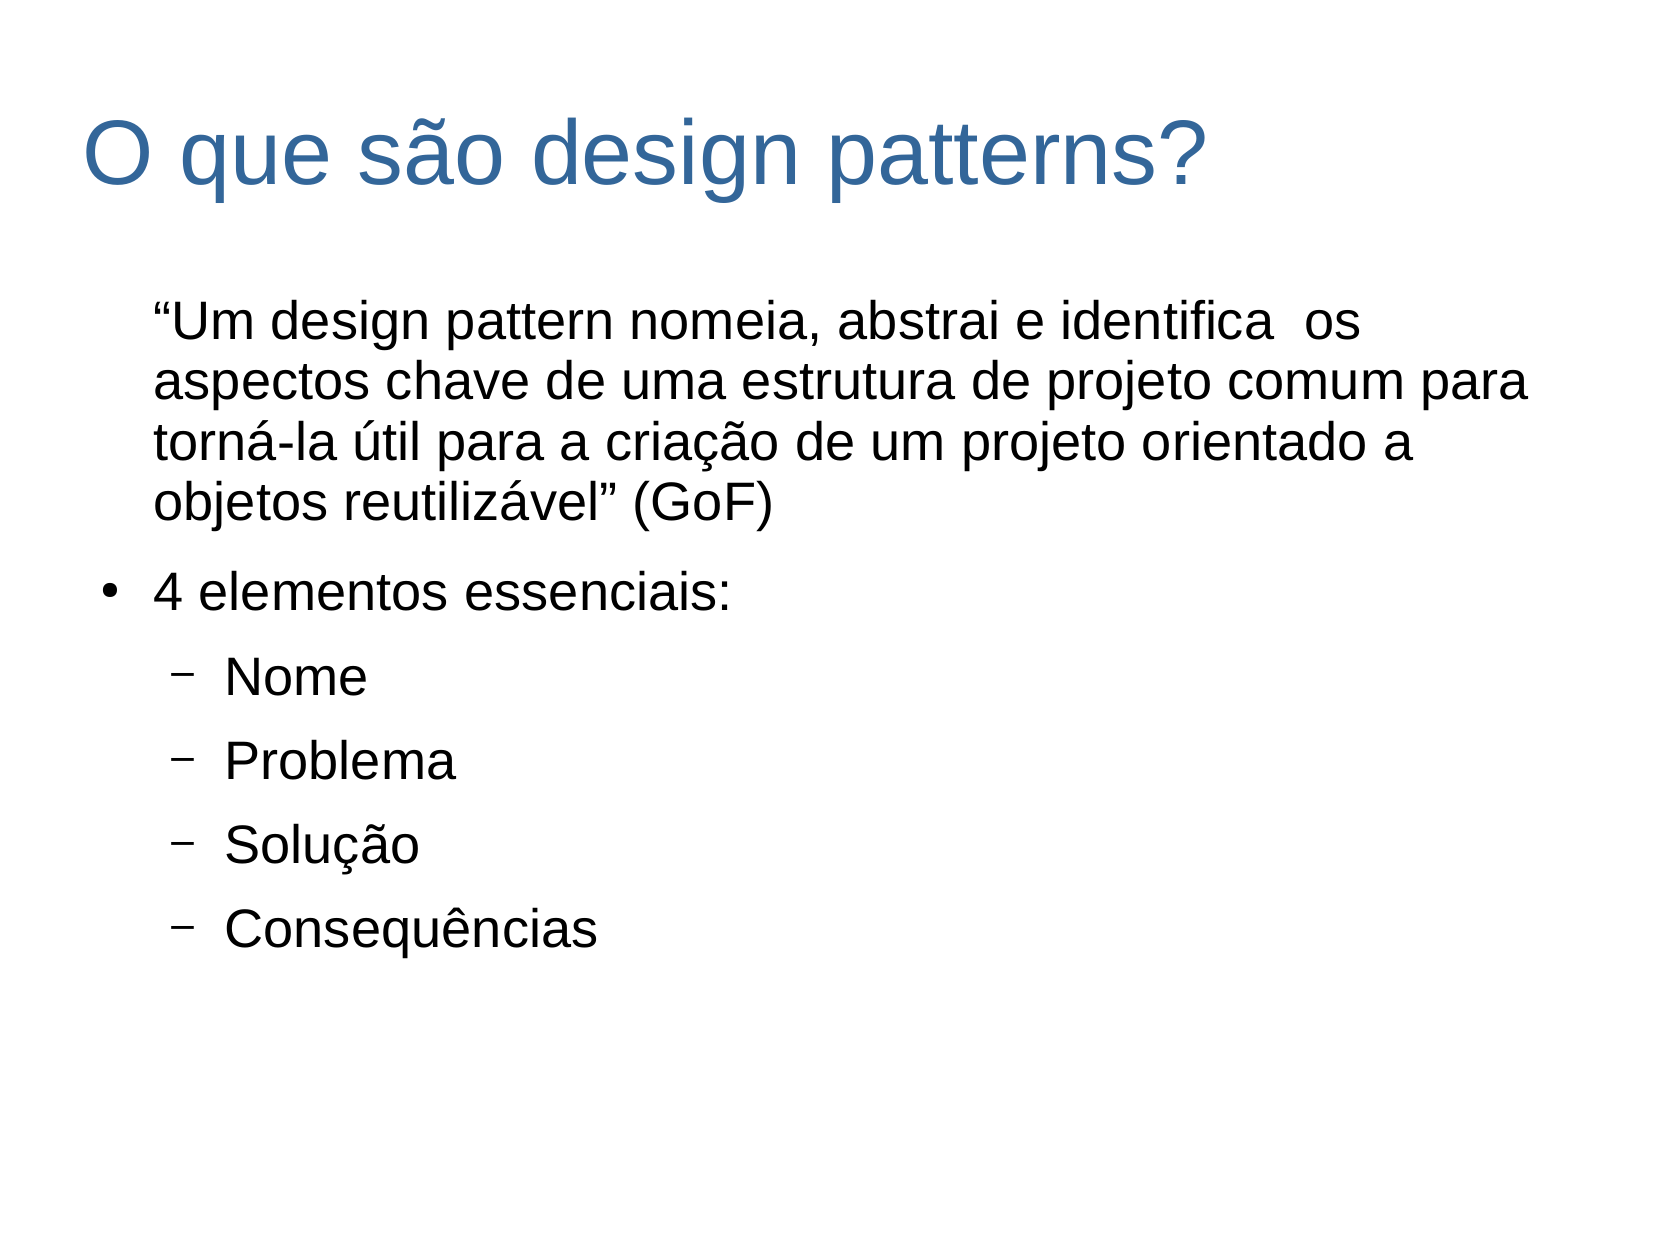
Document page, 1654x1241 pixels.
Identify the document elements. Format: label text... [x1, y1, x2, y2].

list “Um design pattern nomeia, abstrai e identifica os aspectos chave de uma estrutura de projeto comum para torná-la útil para a criação de um projeto orientado a objetos reutilizável” (GoF) 4 elementos essenciais: Nome Problema Solução Consequências [82, 290, 1571, 1010]
title O que são design patterns? [82, 49, 1571, 257]
